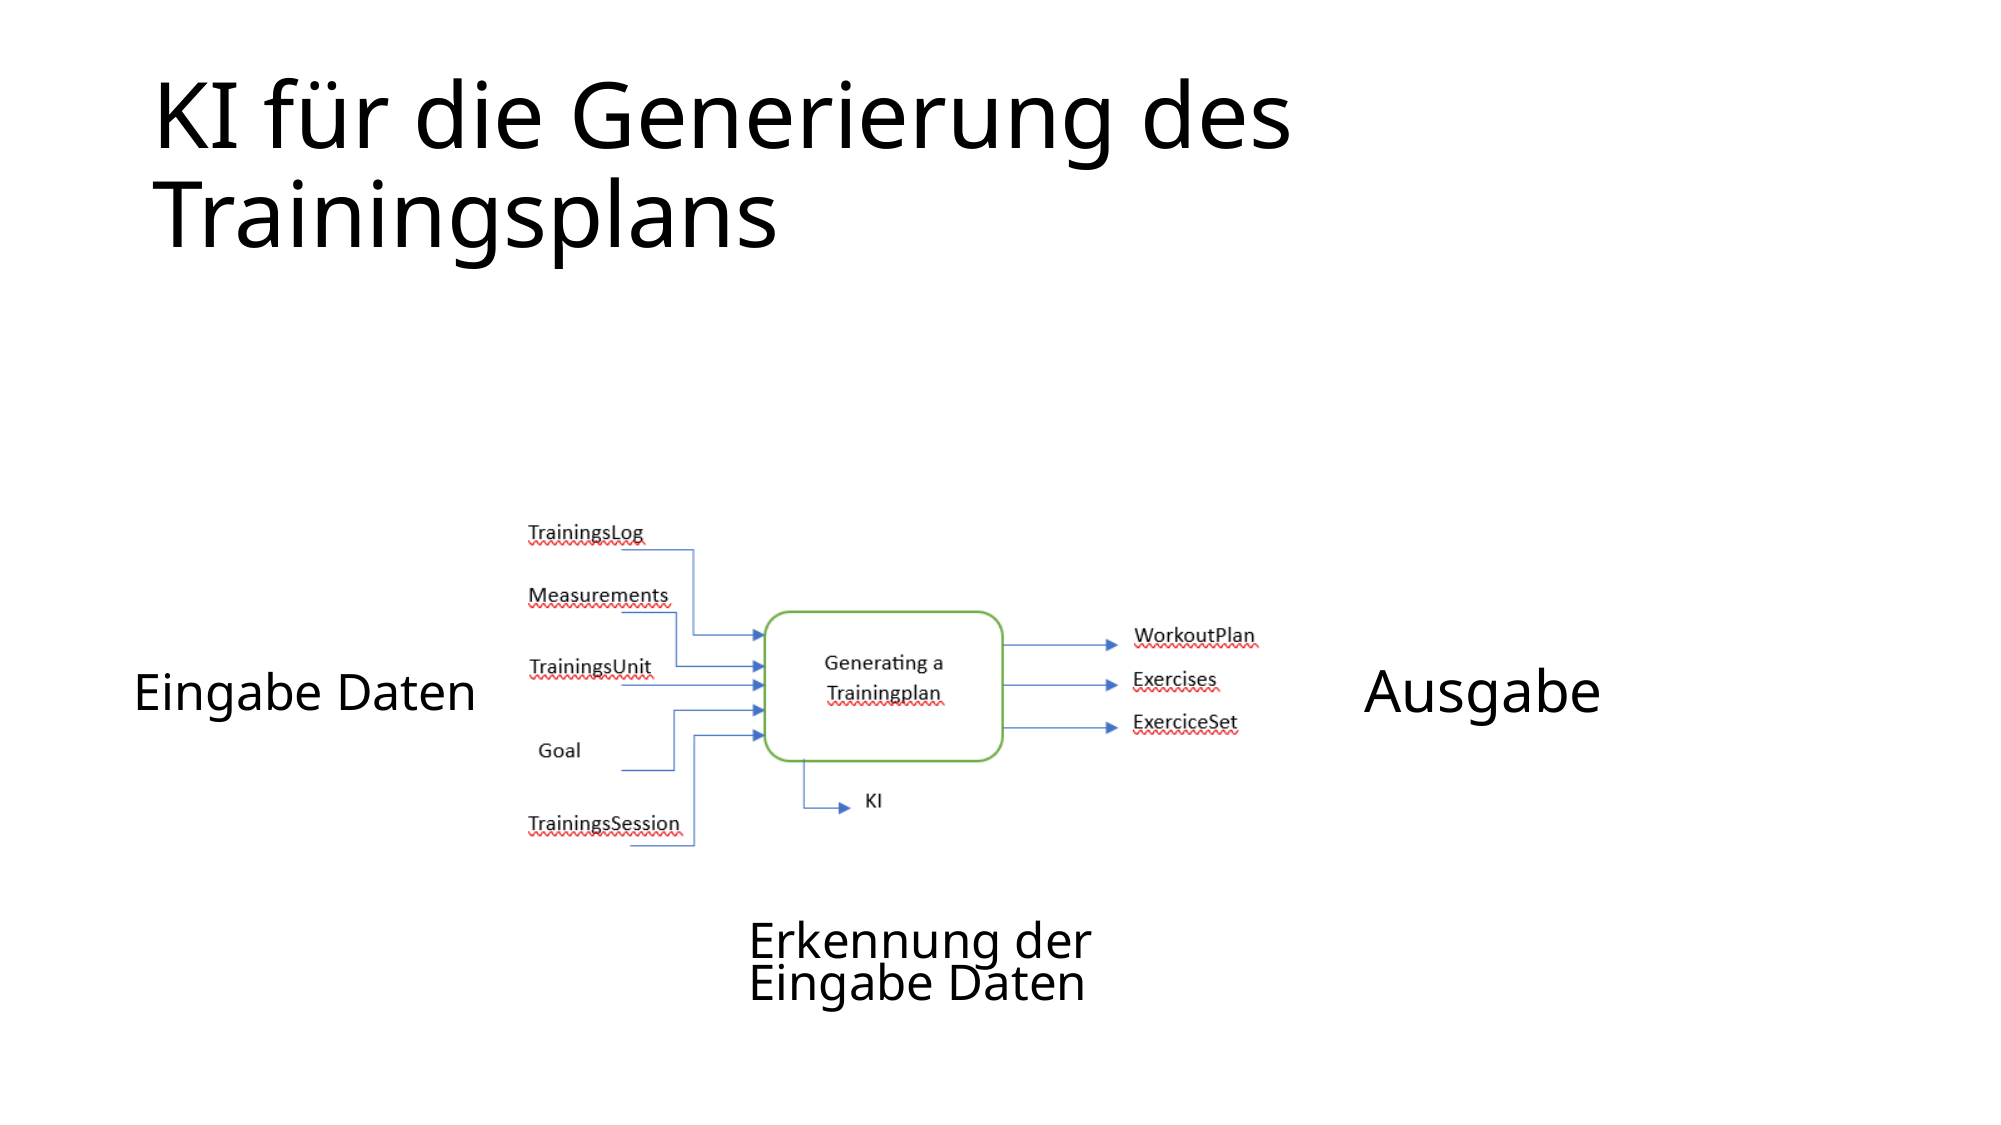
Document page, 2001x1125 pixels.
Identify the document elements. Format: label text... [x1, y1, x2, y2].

text_box Ausgabe [1349, 639, 1729, 749]
text_box Erkennung der Eingabe Daten [733, 912, 1113, 1022]
picture [477, 474, 1322, 913]
title KI für die Generierung des Trainingsplans [137, 59, 1863, 278]
text_box Eingabe Daten [118, 639, 498, 749]
